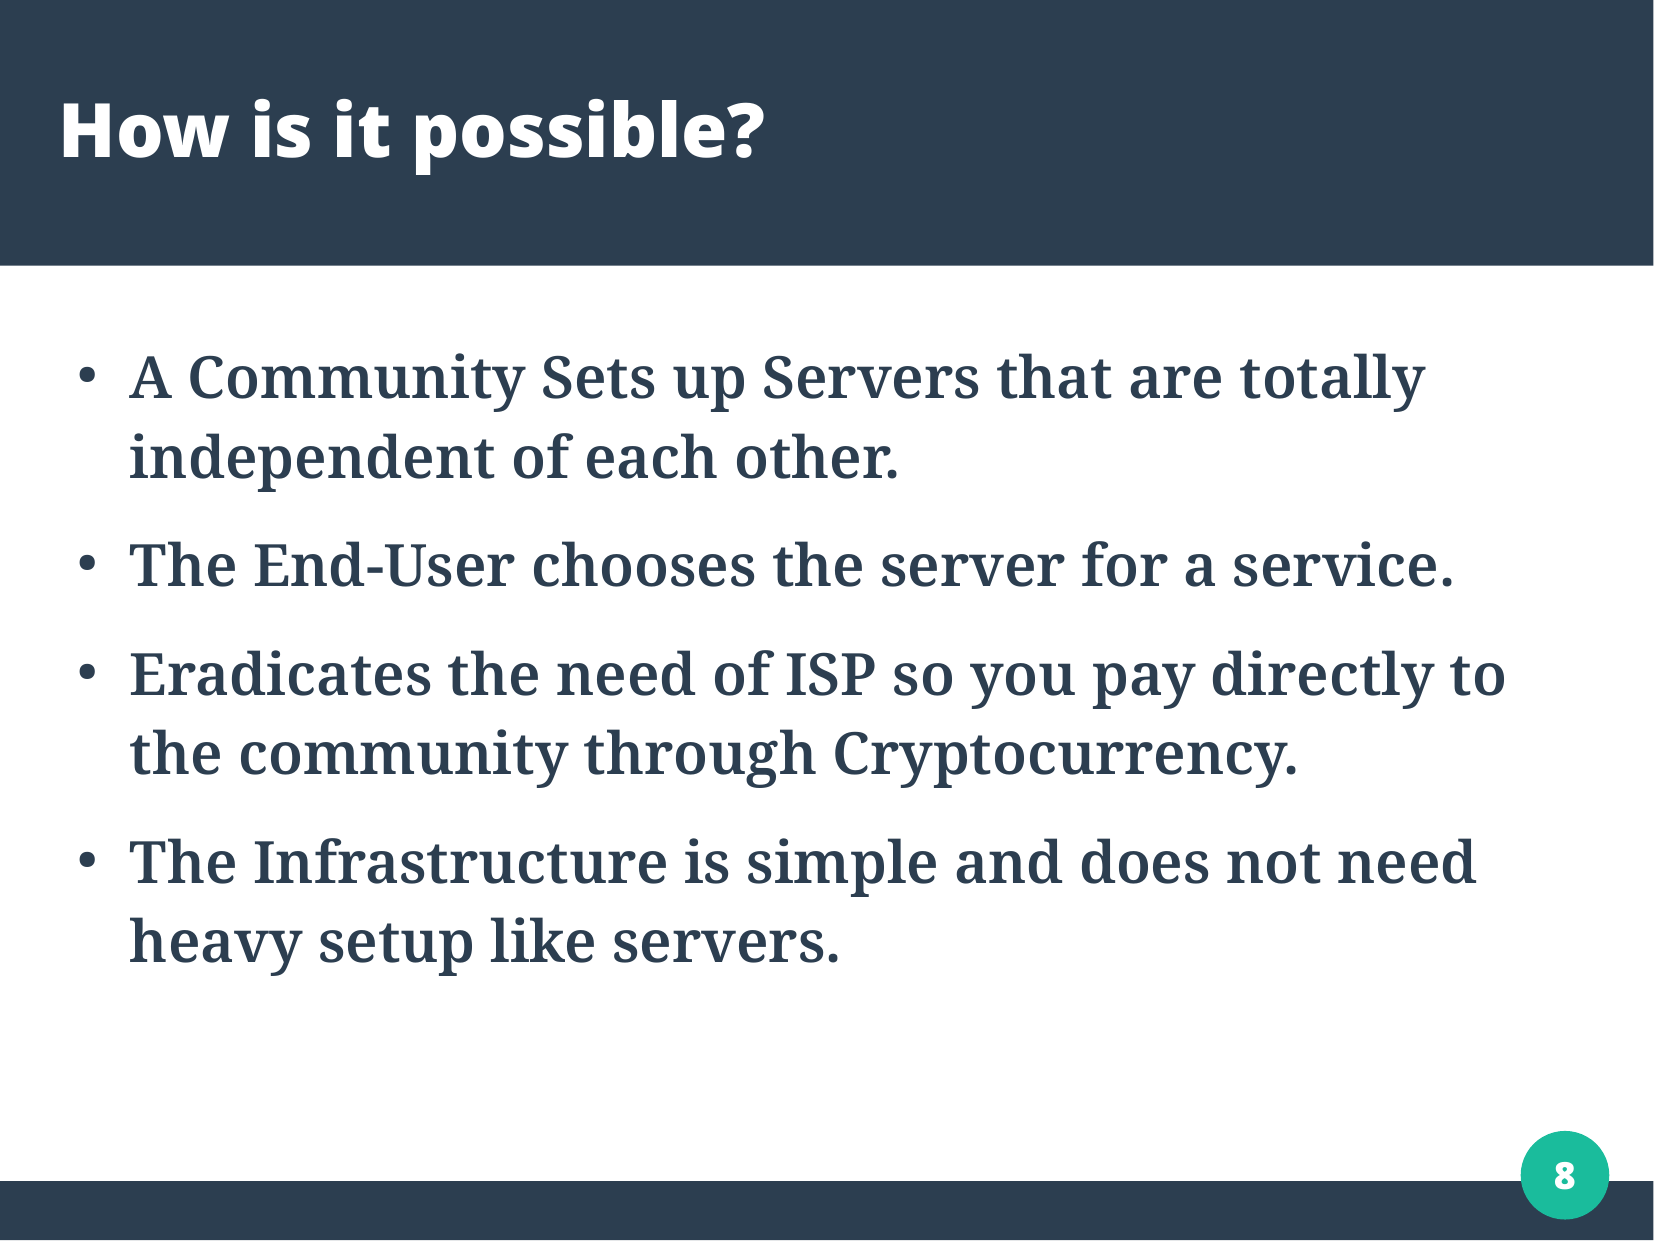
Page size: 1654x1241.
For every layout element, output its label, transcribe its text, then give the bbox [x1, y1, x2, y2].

list A Community Sets up Servers that are totally independent of each other. The End-User chooses the server for a service. Eradicates the need of ISP so you pay directly to the community through Cryptocurrency. The Infrastructure is simple and does not need heavy setup like servers. [59, 336, 1595, 1164]
title How is it possible? [59, 49, 1595, 207]
